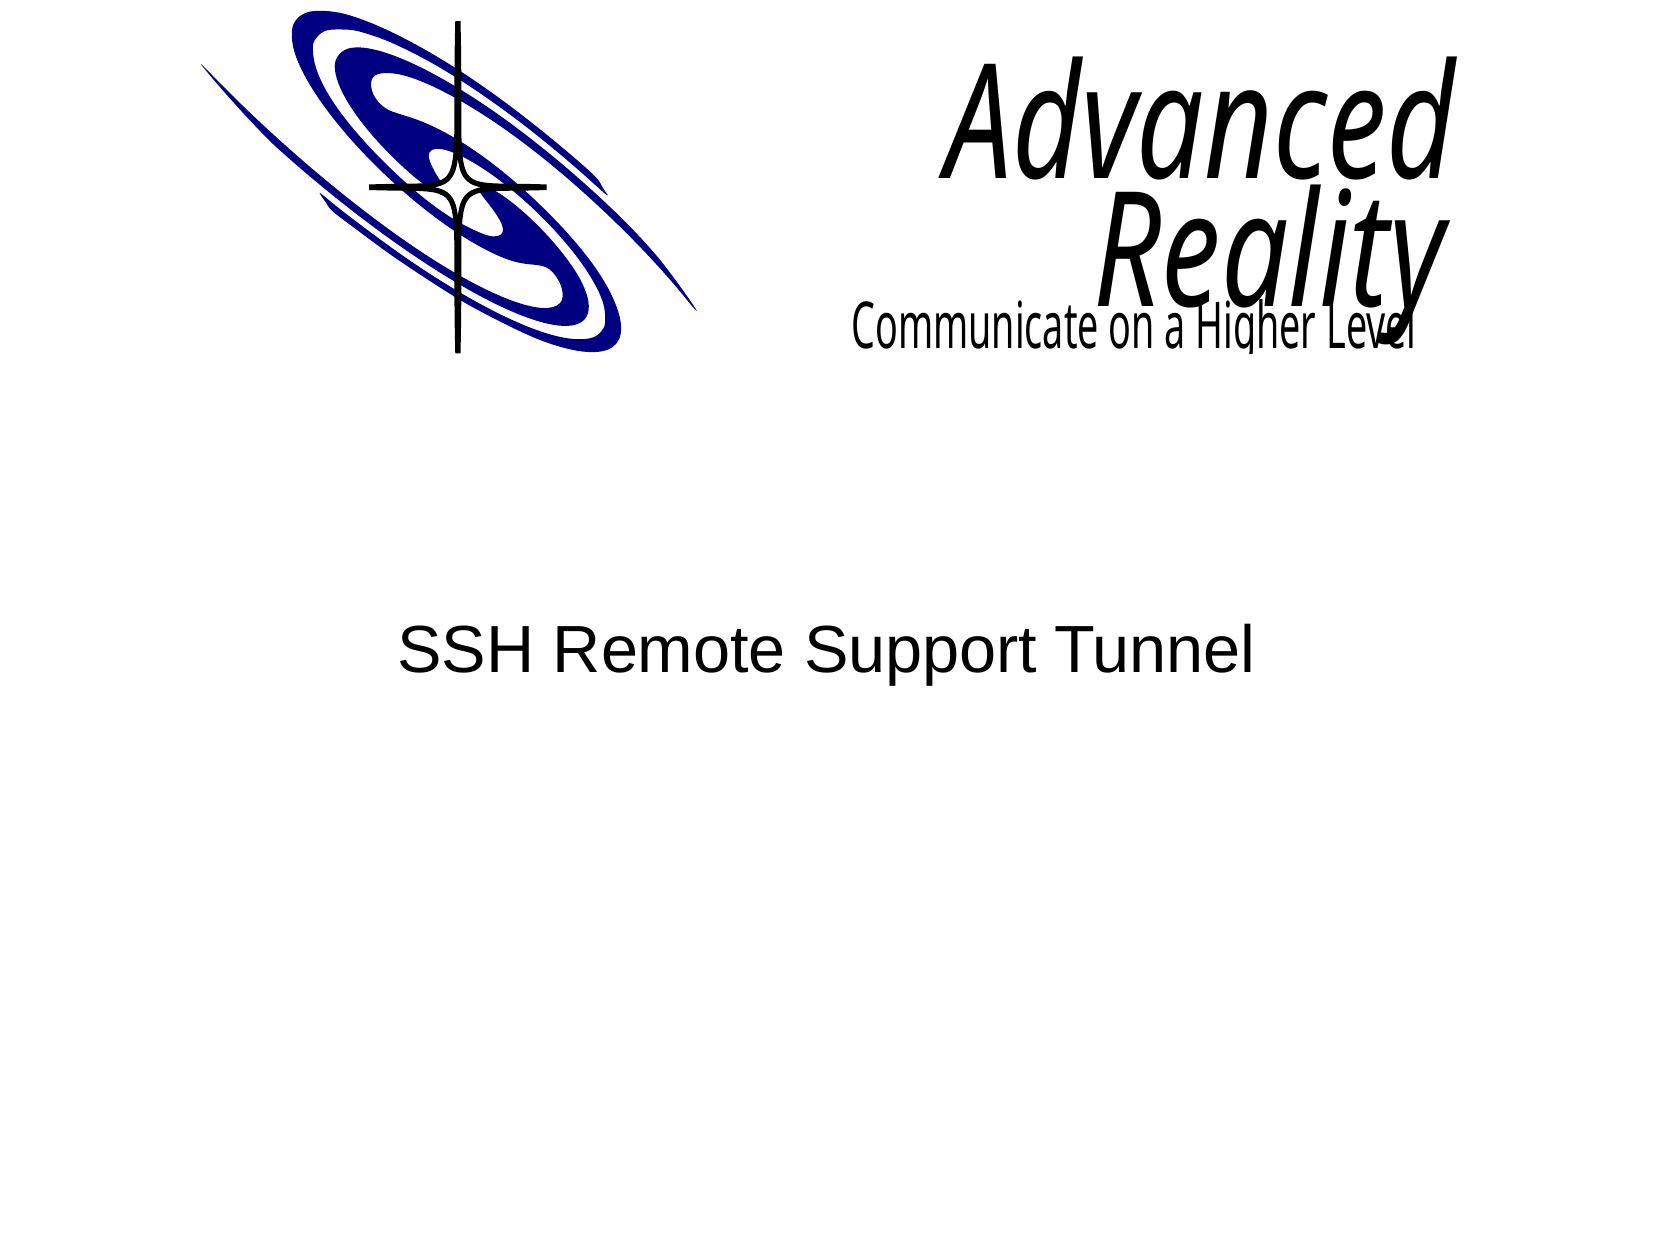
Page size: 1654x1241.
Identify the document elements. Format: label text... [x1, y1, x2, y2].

picture [200, 10, 1466, 49]
title [82, 49, 1571, 257]
picture [200, 257, 1466, 290]
subtitle SSH Remote Support Tunnel [82, 290, 1571, 1010]
